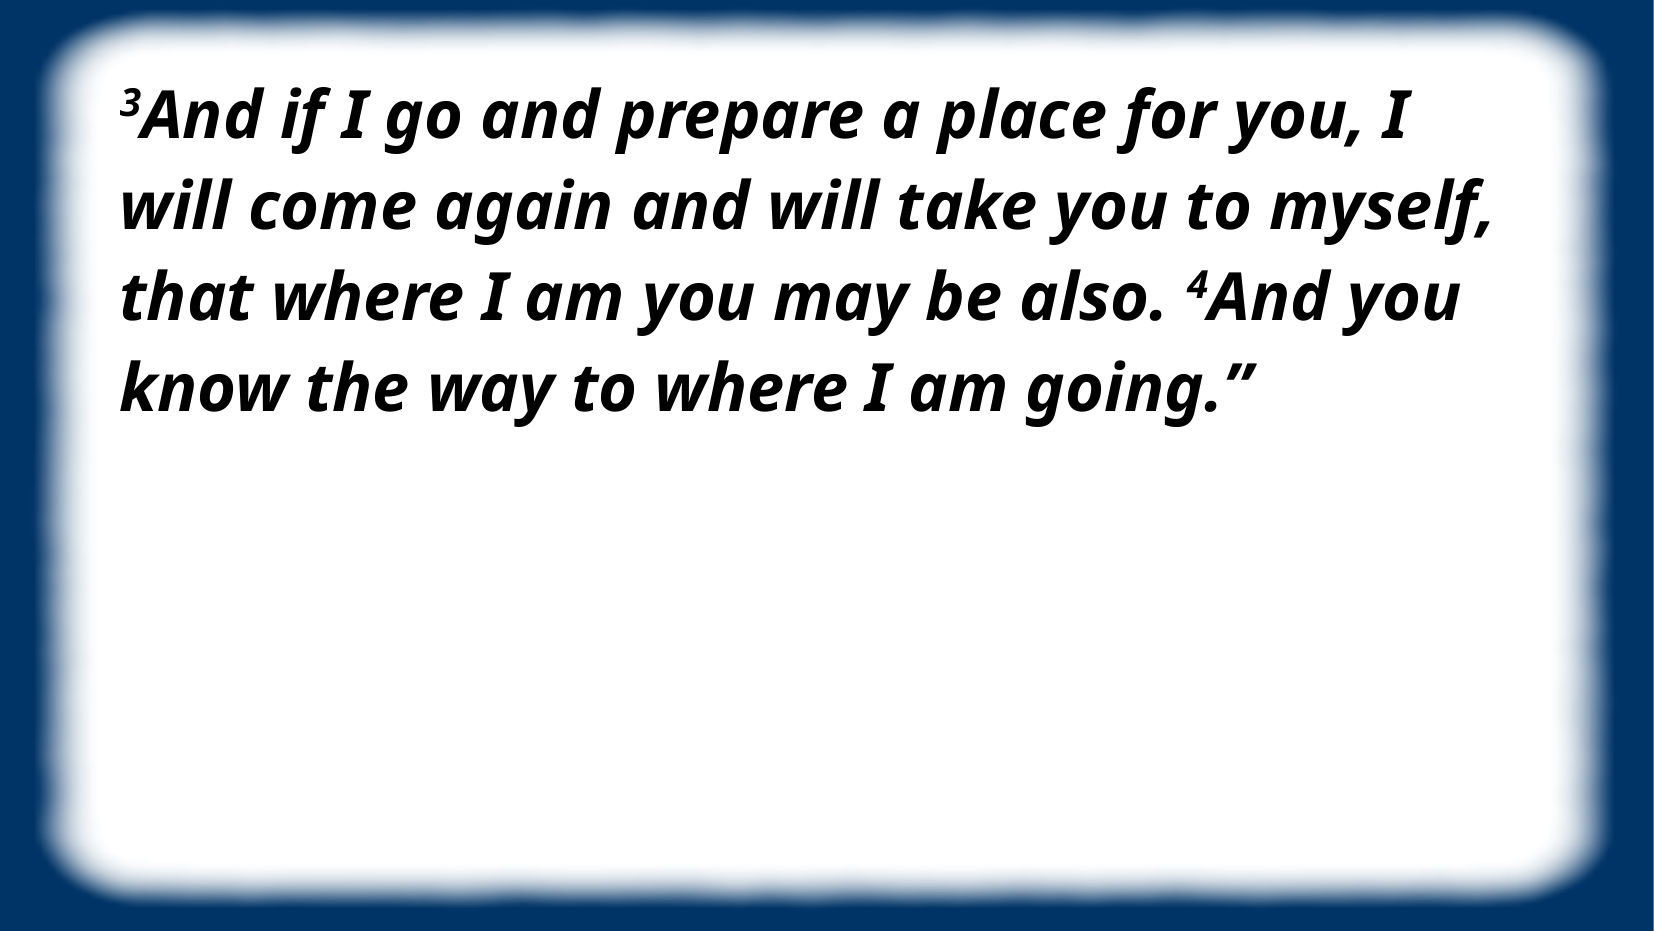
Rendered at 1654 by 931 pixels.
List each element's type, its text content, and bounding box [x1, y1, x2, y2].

text_box 3And if I go and prepare a place for you, I will come again and will take you to myself, that where I am you may be also. 4And you know the way to where I am going.” [105, 60, 1531, 430]
picture [0, 0, 1654, 931]
